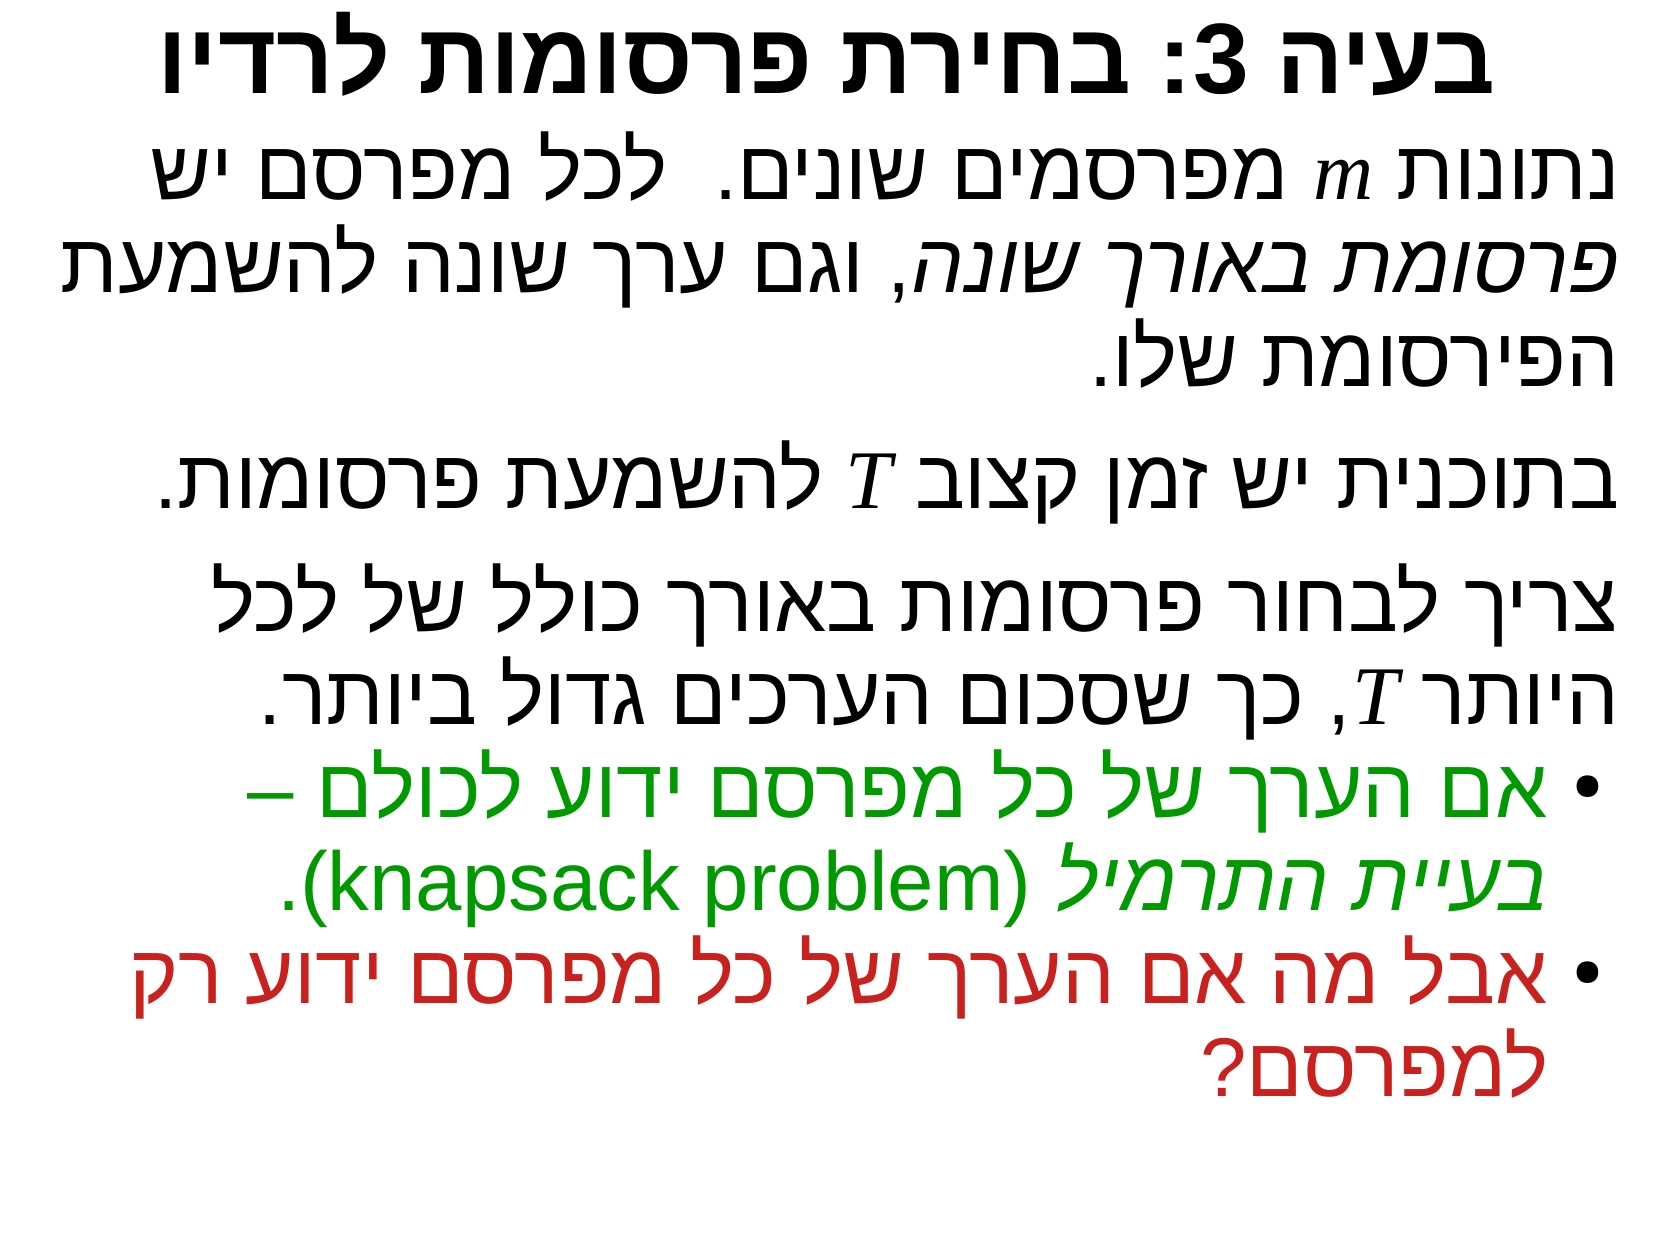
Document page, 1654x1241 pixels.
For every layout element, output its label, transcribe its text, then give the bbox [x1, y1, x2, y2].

title בעיה 3: בחירת פרסומות לרדיו [0, 0, 1654, 166]
list נתונות m מפרסמים שונים. לכל מפרסם יש פרסומת באורך שונה, וגם ערך שונה להשמעת הפירסומת שלו. בתוכנית יש זמן קצוב T להשמעת פרסומות. צריך לבחור פרסומות באורך כולל של לכל היותר T, כך שסכום הערכים גדול ביותר. אם הערך של כל מפרסם ידוע לכולם – בעיית התרמיל (knapsack problem). אבל מה אם הערך של כל מפרסם ידוע רק למפרסם? [28, 124, 1621, 1171]
